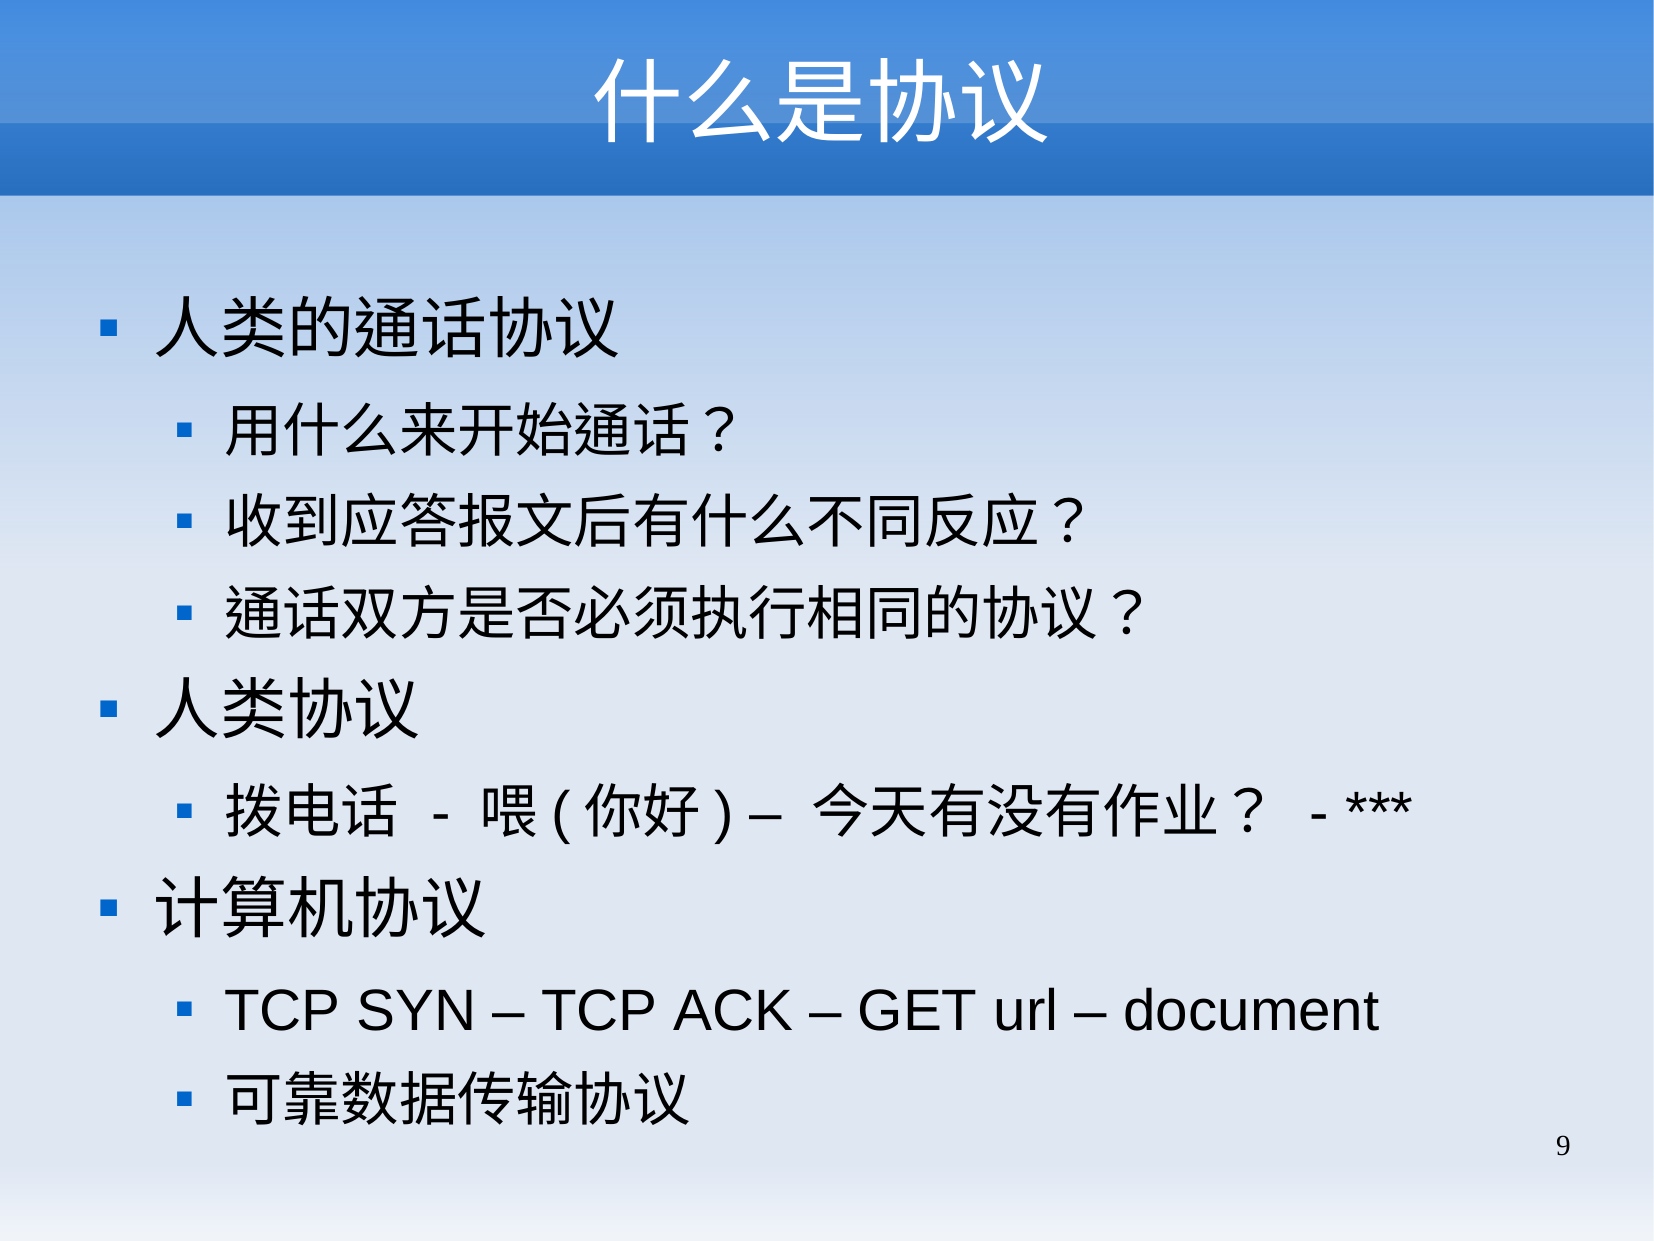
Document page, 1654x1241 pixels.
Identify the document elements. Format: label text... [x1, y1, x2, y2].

list 人类的通话协议 用什么来开始通话？ 收到应答报文后有什么不同反应？ 通话双方是否必须执行相同的协议？ 人类协议 拨电话 - 喂(你好) – 今天有没有作业？ - *** 计算机协议 TCP SYN – TCP ACK – GET url – document 可靠数据传输协议 [82, 290, 1571, 1134]
picture [0, 0, 1654, 1241]
title 什么是协议 [76, 0, 1565, 208]
